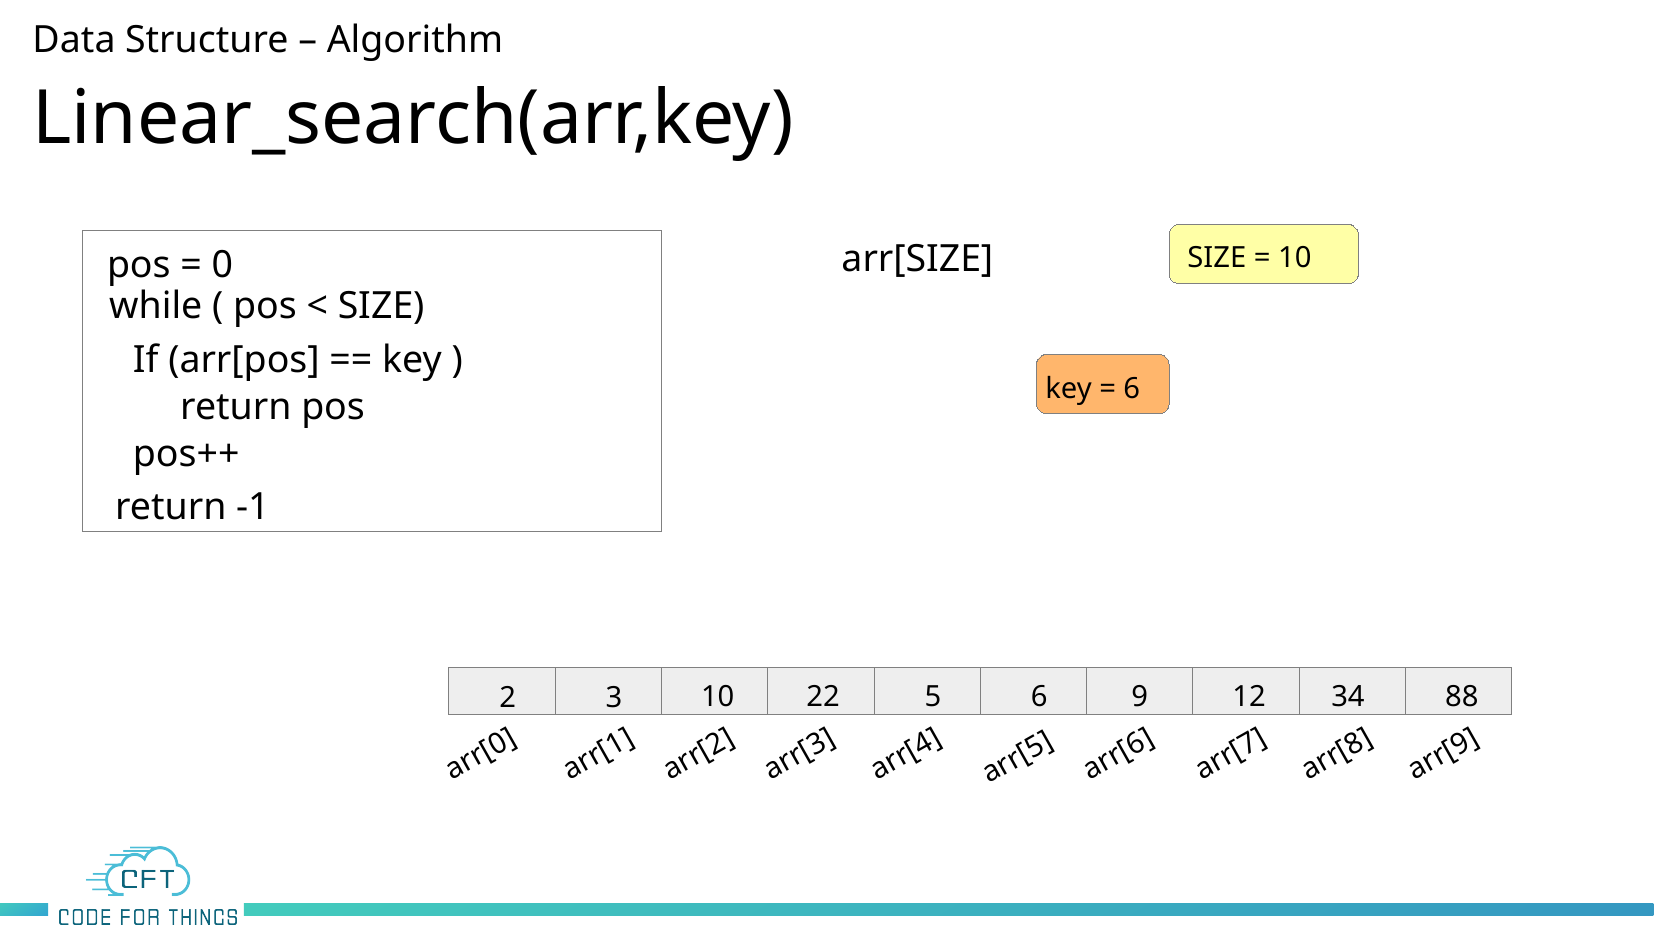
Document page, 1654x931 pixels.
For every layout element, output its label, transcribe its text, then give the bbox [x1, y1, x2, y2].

text_box arr[6] [1063, 690, 1199, 806]
text_box arr[3] [738, 705, 880, 806]
text_box 5 [909, 667, 958, 717]
text_box 34 [1316, 667, 1384, 717]
text_box 88 [1430, 667, 1498, 717]
text_box [1384, 667, 1430, 715]
text_box return pos [165, 372, 414, 432]
text_box [1065, 667, 1116, 715]
text_box key = 6 [1030, 360, 1176, 410]
text_box [1169, 224, 1359, 284]
text_box 9 [1116, 667, 1165, 717]
text_box 6 [1016, 667, 1065, 717]
text_box [1498, 667, 1512, 715]
text_box arr[SIZE] [826, 224, 1040, 291]
text_box [1285, 667, 1316, 715]
text_box arr[9] [1382, 697, 1524, 806]
text_box arr[7] [1172, 696, 1312, 806]
text_box pos++ [118, 419, 349, 479]
text_box [958, 667, 1016, 715]
text_box [1037, 354, 1169, 360]
text_box [754, 667, 791, 715]
text_box If (arr[pos] == key ) [118, 324, 544, 384]
text_box arr[8] [1279, 690, 1414, 806]
text_box SIZE = 10 [1172, 228, 1353, 278]
text_box arr[5] [957, 694, 1099, 810]
text_box [1039, 410, 1167, 414]
text_box pos = 0 [82, 230, 331, 289]
picture [59, 846, 237, 925]
text_box 3 [590, 669, 640, 719]
text_box [331, 230, 662, 532]
text_box 22 [791, 667, 859, 717]
text_box 2 [484, 669, 533, 719]
text_box [859, 667, 909, 715]
text_box arr[1] [537, 690, 674, 806]
text_box arr[0] [419, 692, 561, 806]
title Data Structure – Algorithm Linear_search(arr,key) [32, 12, 1184, 166]
text_box [448, 667, 686, 715]
text_box arr[4] [848, 692, 987, 806]
text_box while ( pos < SIZE) [94, 271, 485, 331]
text_box 10 [686, 667, 754, 717]
text_box [82, 289, 165, 532]
text_box return -1 [100, 472, 331, 532]
text_box [1165, 667, 1217, 715]
text_box arr[2] [637, 697, 774, 806]
text_box 12 [1217, 667, 1285, 717]
